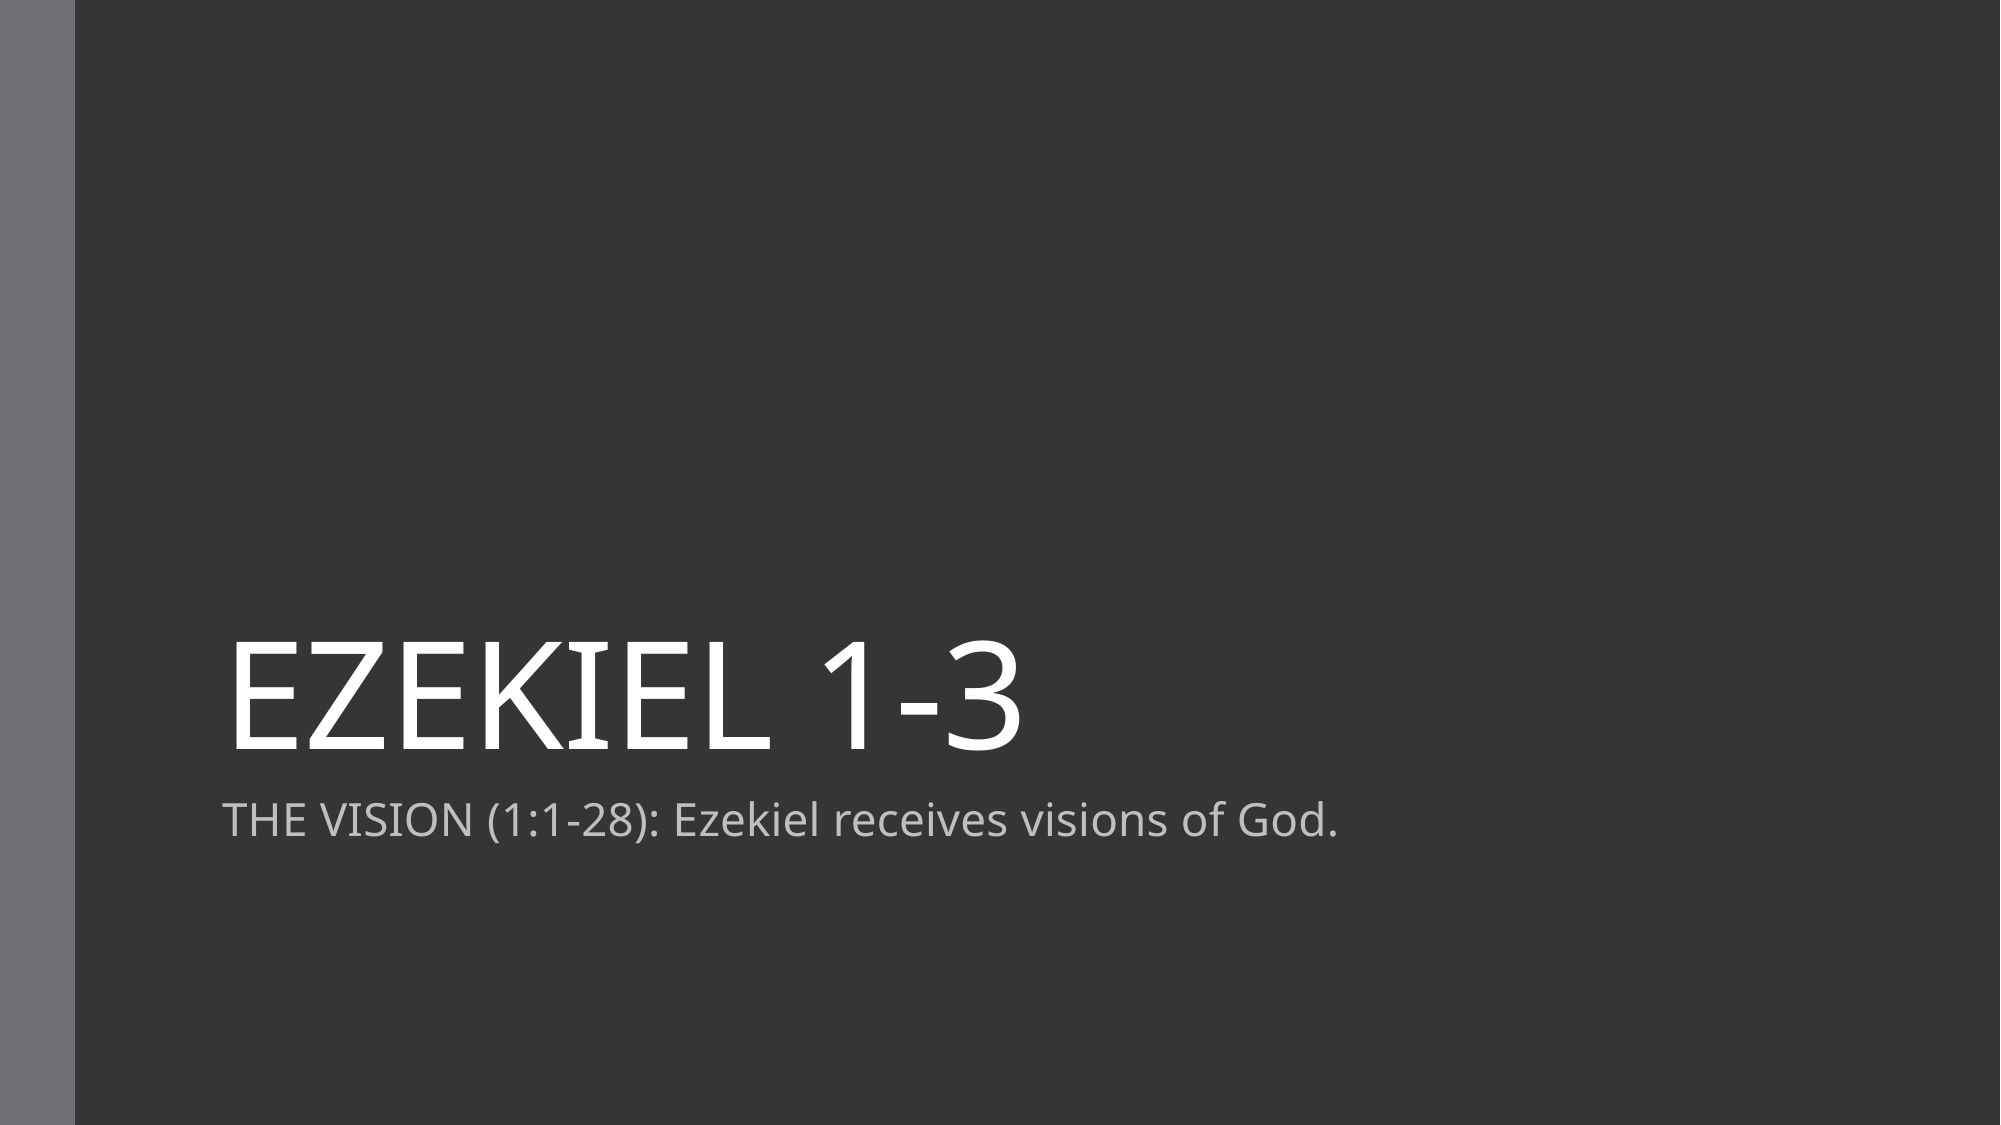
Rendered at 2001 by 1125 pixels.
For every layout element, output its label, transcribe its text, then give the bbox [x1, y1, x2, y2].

title EZEKIEL 1-3 [206, 124, 1752, 787]
subtitle THE VISION (1:1-28): Ezekiel receives visions of God. [206, 787, 1752, 1066]
